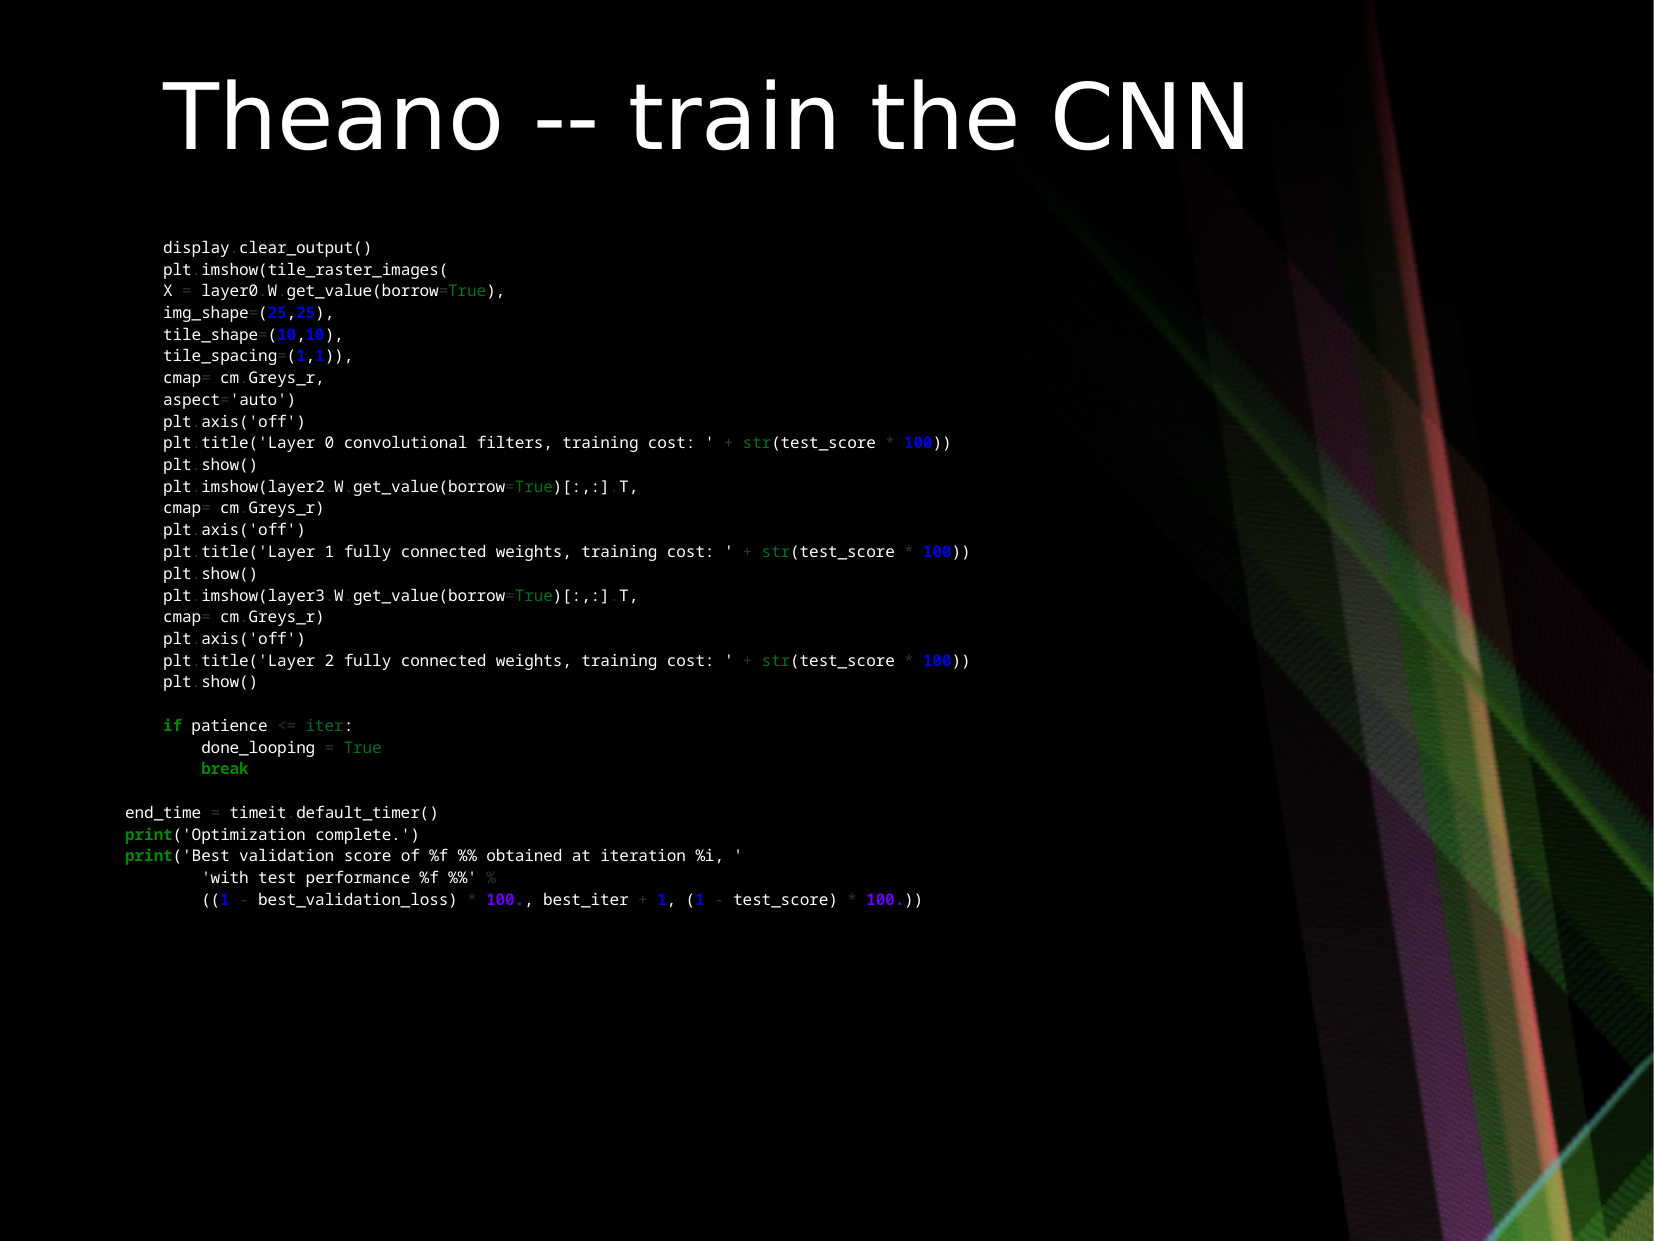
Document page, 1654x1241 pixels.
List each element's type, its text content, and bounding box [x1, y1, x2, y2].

title Theano -- train the CNN [118, 29, 1300, 207]
list display.clear_output() plt.imshow(tile_raster_images( X = layer0.W.get_value(borrow=True), img_shape=(25,25), tile_shape=(10,10), tile_spacing=(1,1)), cmap= cm.Greys_r, aspect='auto') plt.axis('off') plt.title('Layer 0 convolutional filters, training cost: ' + str(test_score * 100)) plt.show() plt.imshow(layer2.W.get_value(borrow=True)[:,:].T, cmap= cm.Greys_r) plt.axis('off') plt.title('Layer 1 fully connected weights, training cost: ' + str(test_score * 100)) plt.show() plt.imshow(layer3.W.get_value(borrow=True)[:,:].T, cmap= cm.Greys_r) plt.axis('off') plt.title('Layer 2 fully connected weights, training cost: ' + str(test_score * 100)) plt.show() if patience <= iter: done_looping = True break end_time = timeit.default_timer() print('Optimization complete.') print('Best validation score of %f %% obtained at iteration %i, ' 'with test performance %f %%' % ((1 - best_validation_loss) * 100., best_iter + 1, (1 - test_score) * 100.)) [118, 236, 1418, 945]
picture [0, 0, 1654, 1241]
